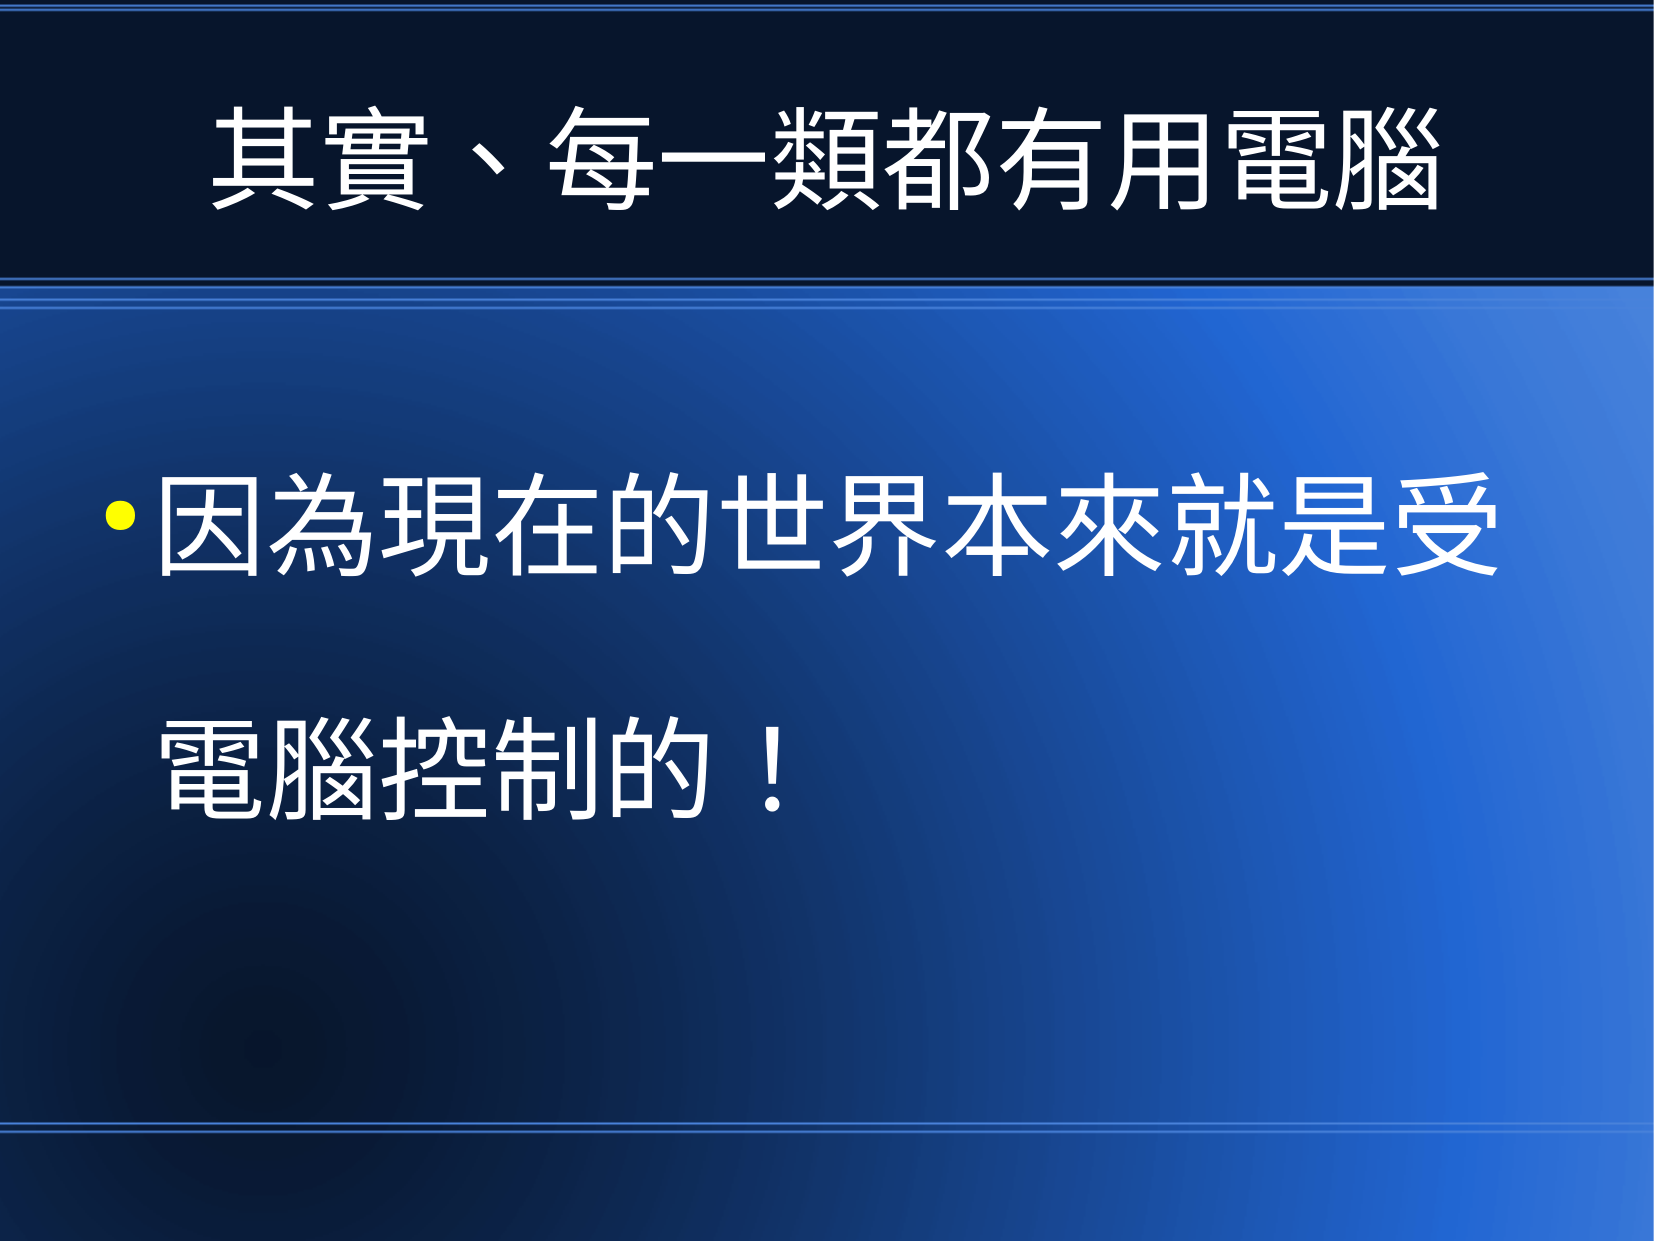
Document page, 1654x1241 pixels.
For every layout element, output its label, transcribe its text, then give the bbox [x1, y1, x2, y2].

list 因為現在的世界本來就是受電腦控制的！ [82, 355, 1571, 1241]
title 其實、每一類都有用電腦 [82, 49, 1571, 257]
picture [0, 0, 1654, 1241]
